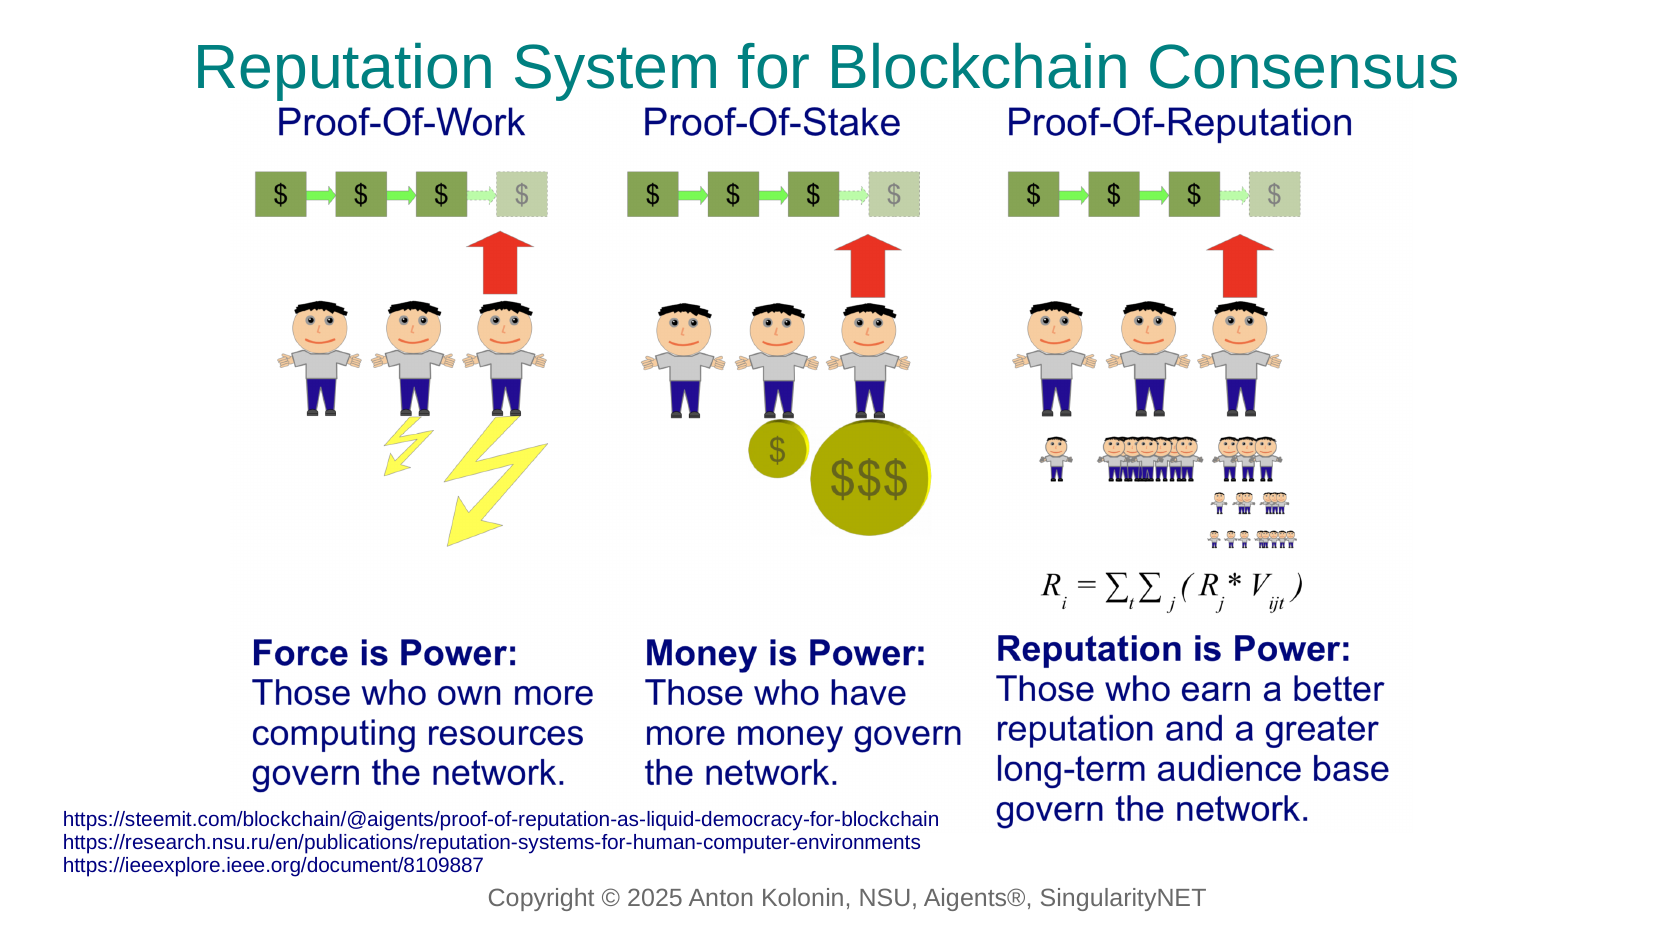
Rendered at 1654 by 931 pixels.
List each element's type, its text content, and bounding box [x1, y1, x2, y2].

picture [230, 135, 1413, 833]
text_box https://steemit.com/blockchain/@aigents/proof-of-reputation-as-liquid-democracy-for-blockchain https://research.nsu.ru/en/publications/reputation-systems-for-human-computer-environments https://ieeexplore.ieee.org/document/8109887 [48, 800, 968, 905]
text_box Reputation System for Blockchain Consensus [0, 0, 1630, 135]
